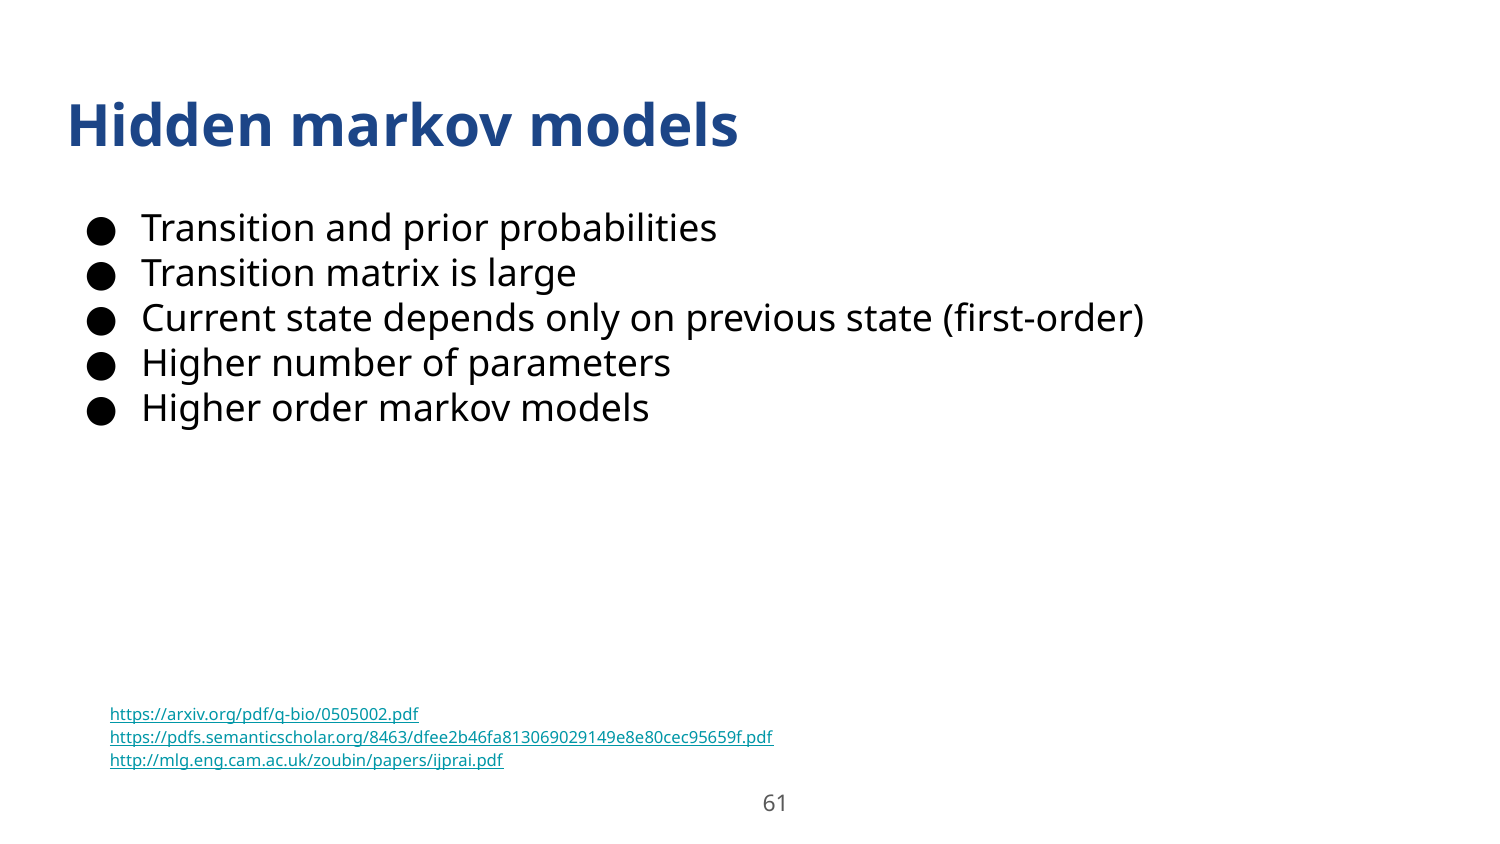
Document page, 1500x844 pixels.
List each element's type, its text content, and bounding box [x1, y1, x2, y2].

text_box https://arxiv.org/pdf/q-bio/0505002.pdf https://pdfs.semanticscholar.org/8463/dfee2b46fa813069029149e8e80cec95659f.pdf http://mlg.eng.cam.ac.uk/zoubin/papers/ijprai.pdf [94, 688, 1375, 787]
list Transition and prior probabilities Transition matrix is large Current state depends only on previous state (first-order) Higher number of parameters Higher order markov models [51, 189, 1449, 750]
title Hidden markov models [51, 72, 1449, 167]
slide_number <number> [714, 771, 805, 837]
